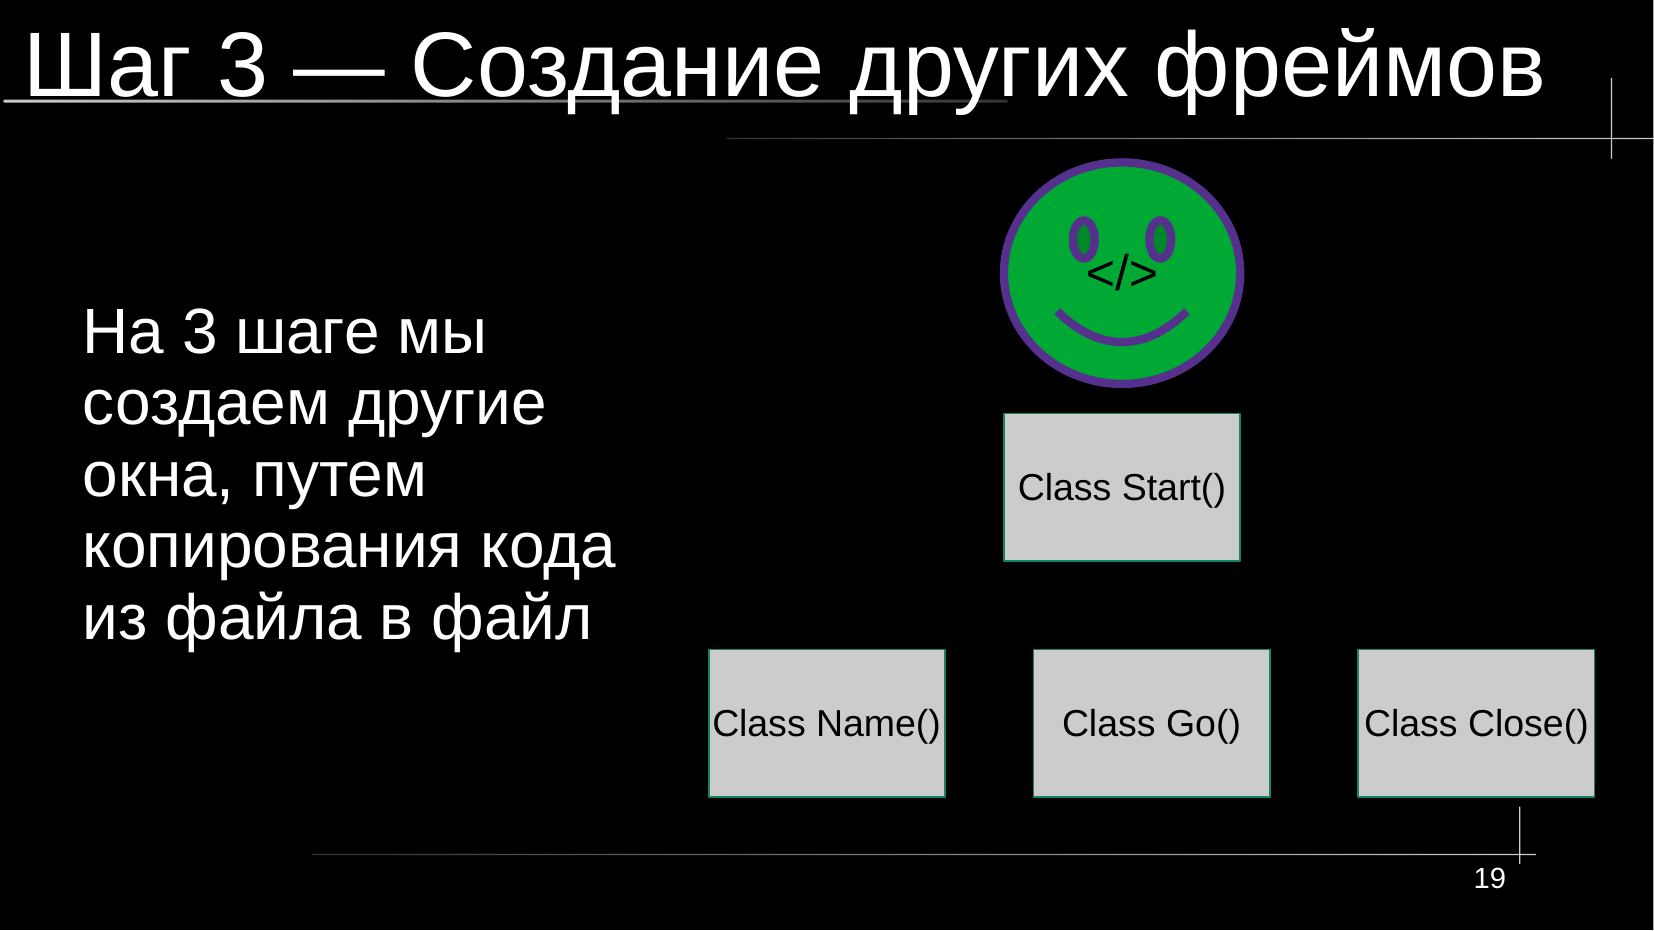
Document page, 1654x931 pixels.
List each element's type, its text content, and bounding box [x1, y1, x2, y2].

list На 3 шаге мы создаем другие окна, путем копирования кода из файла в файл [82, 295, 621, 680]
text_box Class Start() [1003, 413, 1241, 562]
text_box Class Go() [1033, 649, 1270, 798]
text_box </> [1003, 162, 1241, 384]
title Шаг 3 — Создание других фреймов [23, 11, 1589, 119]
text_box Class Name() [708, 649, 945, 798]
text_box Class Close() [1358, 649, 1595, 798]
